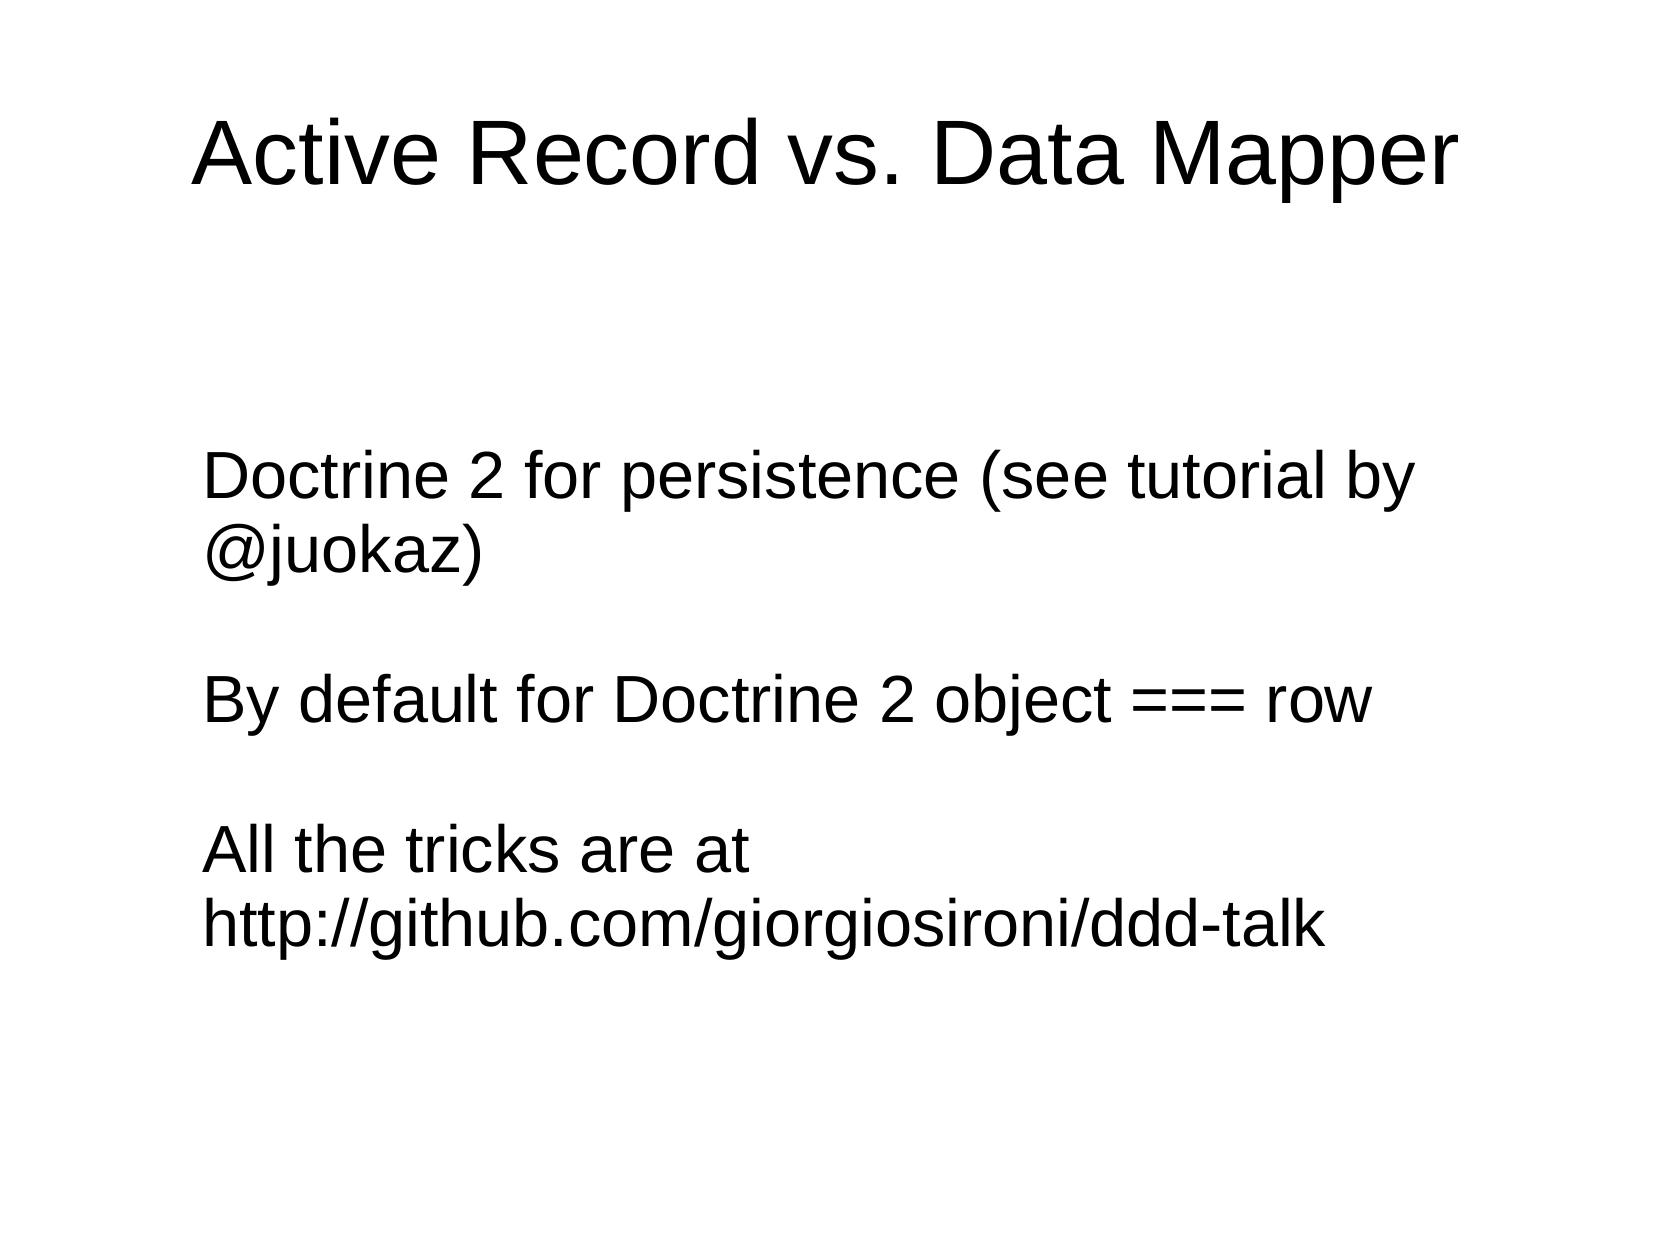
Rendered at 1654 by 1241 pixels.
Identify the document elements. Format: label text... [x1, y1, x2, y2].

title Active Record vs. Data Mapper [82, 49, 1571, 257]
subtitle Doctrine 2 for persistence (see tutorial by @juokaz) By default for Doctrine 2 object === row All the tricks are at http://github.com/giorgiosironi/ddd-talk [202, 290, 1571, 1109]
